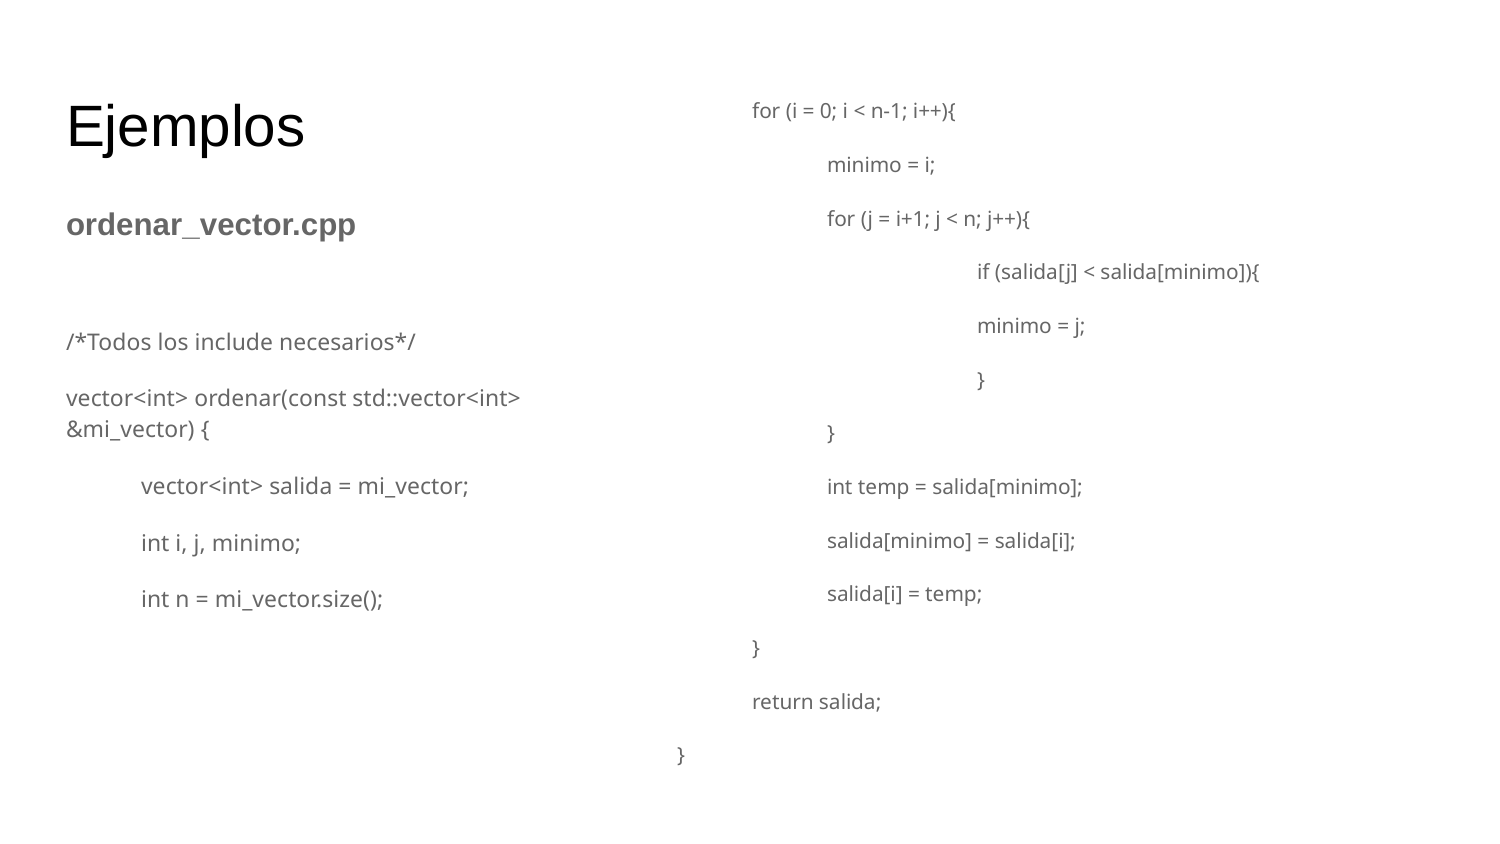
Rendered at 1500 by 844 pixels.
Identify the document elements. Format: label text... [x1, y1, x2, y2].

list ordenar_vector.cpp /*Todos los include necesarios*/ vector<int> ordenar(const std::vector<int> &mi_vector) { vector<int> salida = mi_vector; int i, j, minimo; int n = mi_vector.size(); [51, 189, 663, 750]
title Ejemplos [51, 72, 1449, 167]
list for (i = 0; i < n-1; i++){ minimo = i; for (j = i+1; j < n; j++){ if (salida[j] < salida[minimo]){ minimo = j; } } int temp = salida[minimo]; salida[minimo] = salida[i]; salida[i] = temp; } return salida; } [662, 79, 1500, 640]
